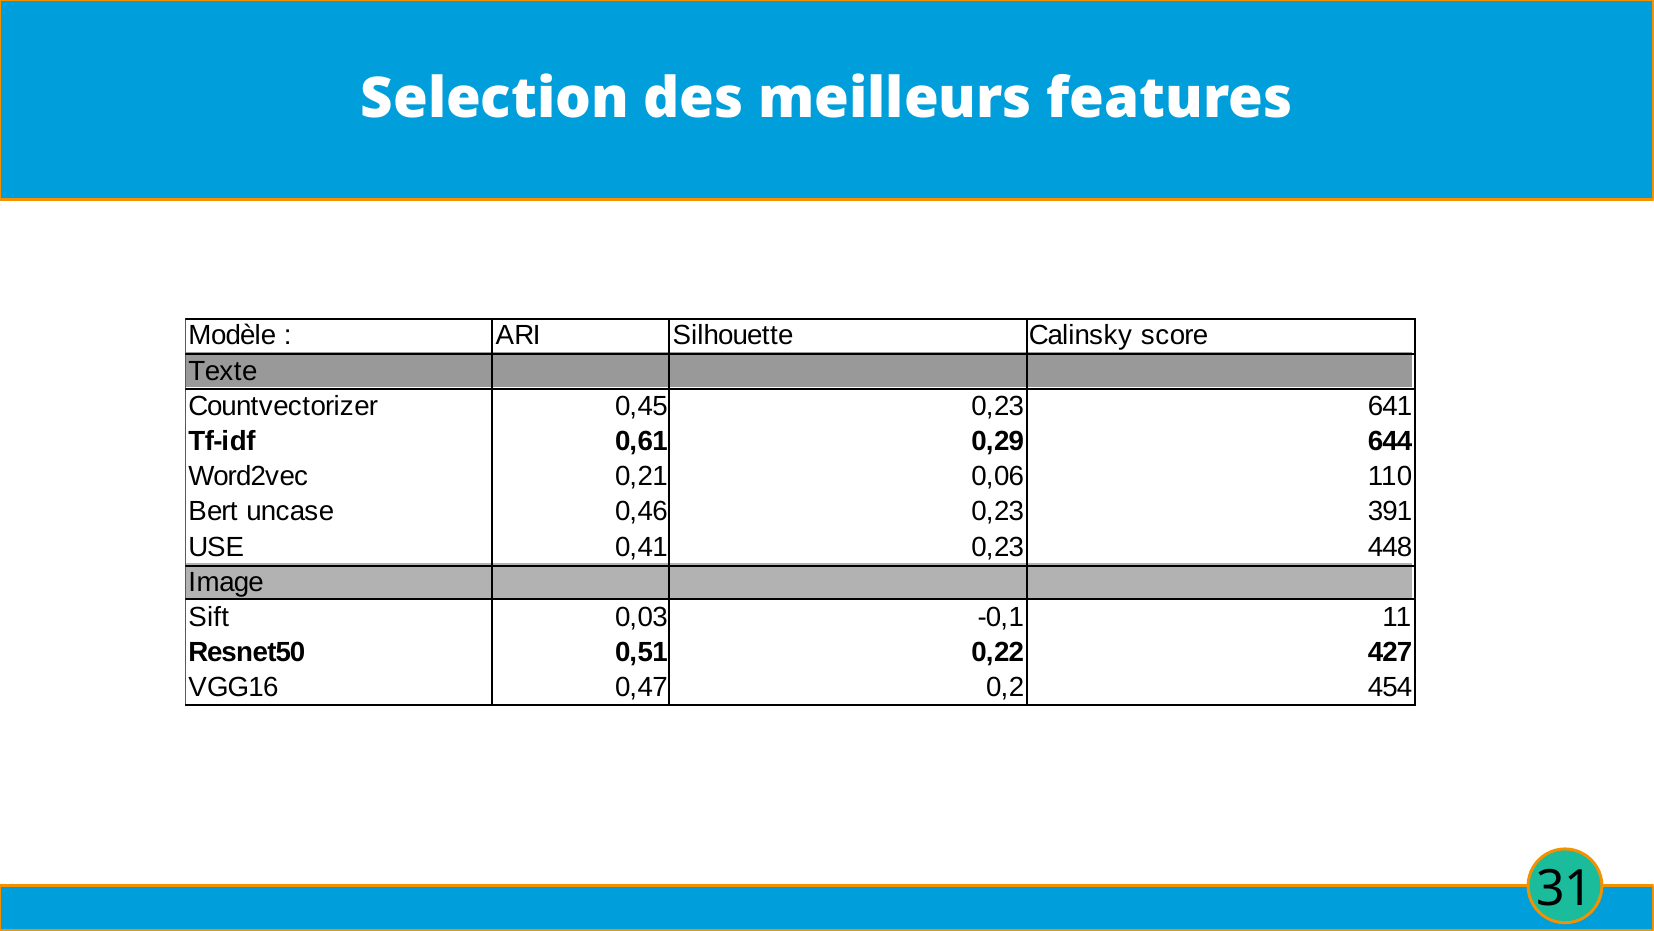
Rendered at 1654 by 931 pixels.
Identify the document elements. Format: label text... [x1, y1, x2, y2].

title Selection des meilleurs features [59, 37, 1595, 155]
chart [185, 318, 1418, 709]
